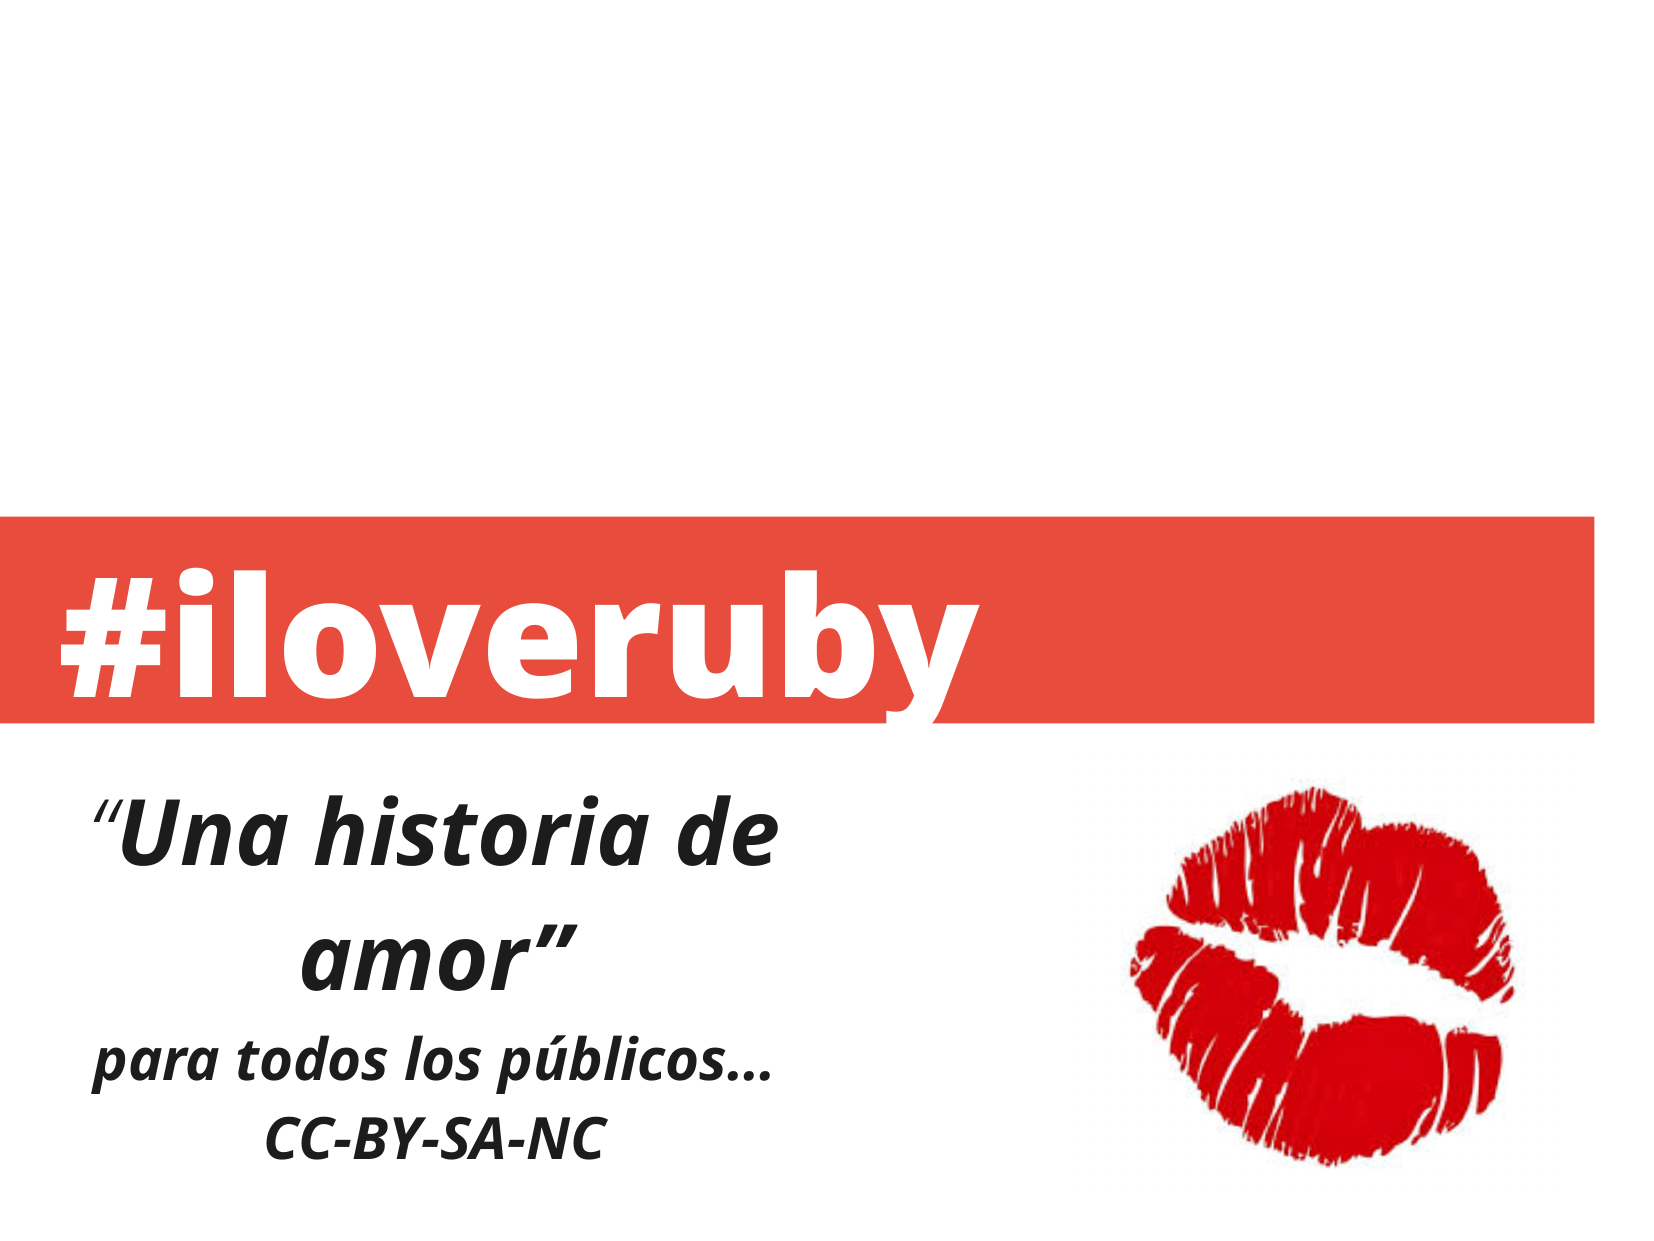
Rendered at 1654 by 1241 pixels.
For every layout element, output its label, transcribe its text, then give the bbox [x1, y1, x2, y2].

picture [1062, 741, 1571, 1202]
title #iloveruby [59, 519, 1595, 733]
subtitle “Una historia de amor” para todos los públicos… CC-BY-SA-NC [88, 767, 981, 1099]
